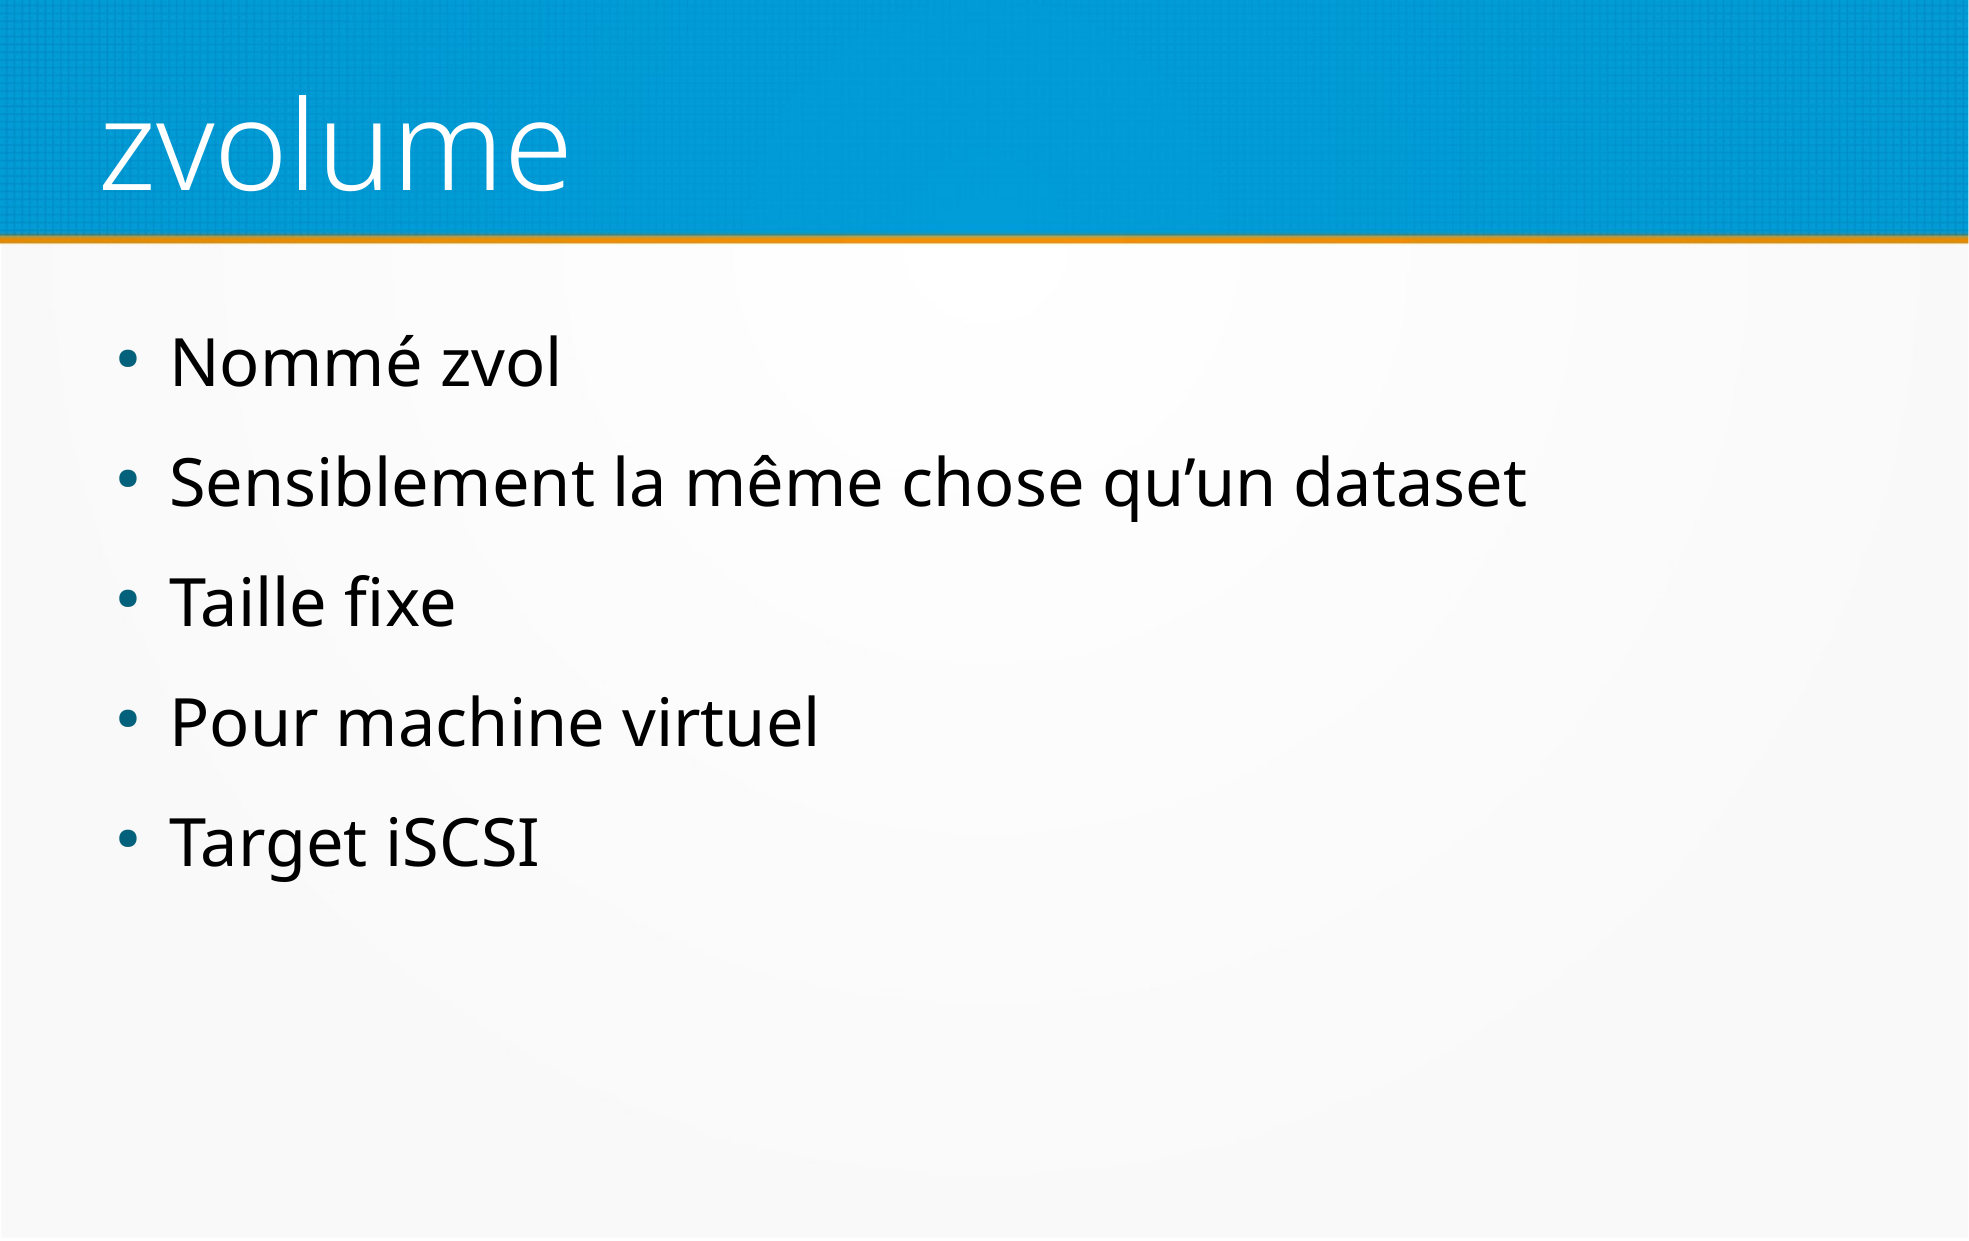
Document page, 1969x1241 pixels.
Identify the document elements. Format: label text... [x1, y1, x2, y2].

list Nommé zvol Sensiblement la même chose qu’un dataset Taille fixe Pour machine virtuel Target iSCSI [98, 315, 1861, 1081]
title zvolume [98, 19, 1870, 227]
picture [0, 233, 1969, 1241]
